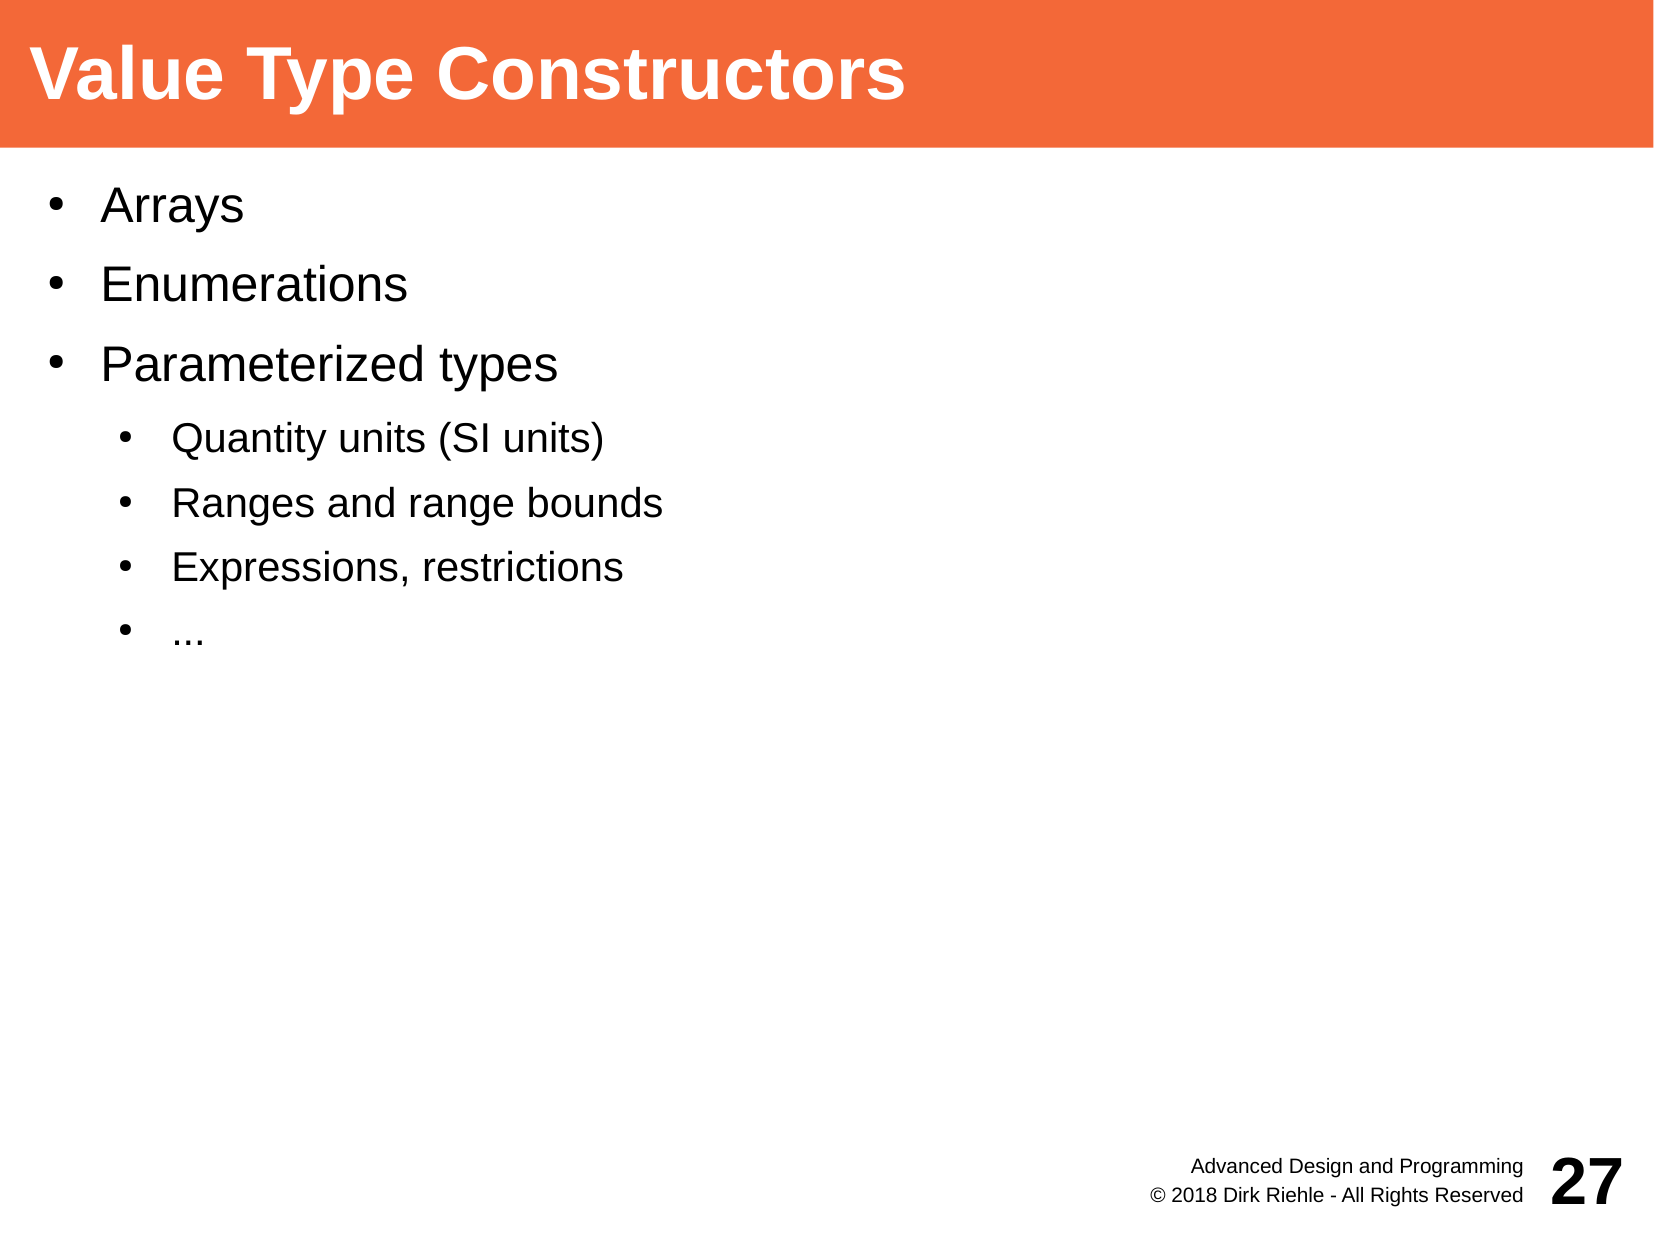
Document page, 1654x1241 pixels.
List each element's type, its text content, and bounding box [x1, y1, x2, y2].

list Arrays Enumerations Parameterized types Quantity units (SI units) Ranges and range bounds Expressions, restrictions ... [29, 177, 1625, 1063]
title Value Type Constructors [0, 0, 1654, 148]
